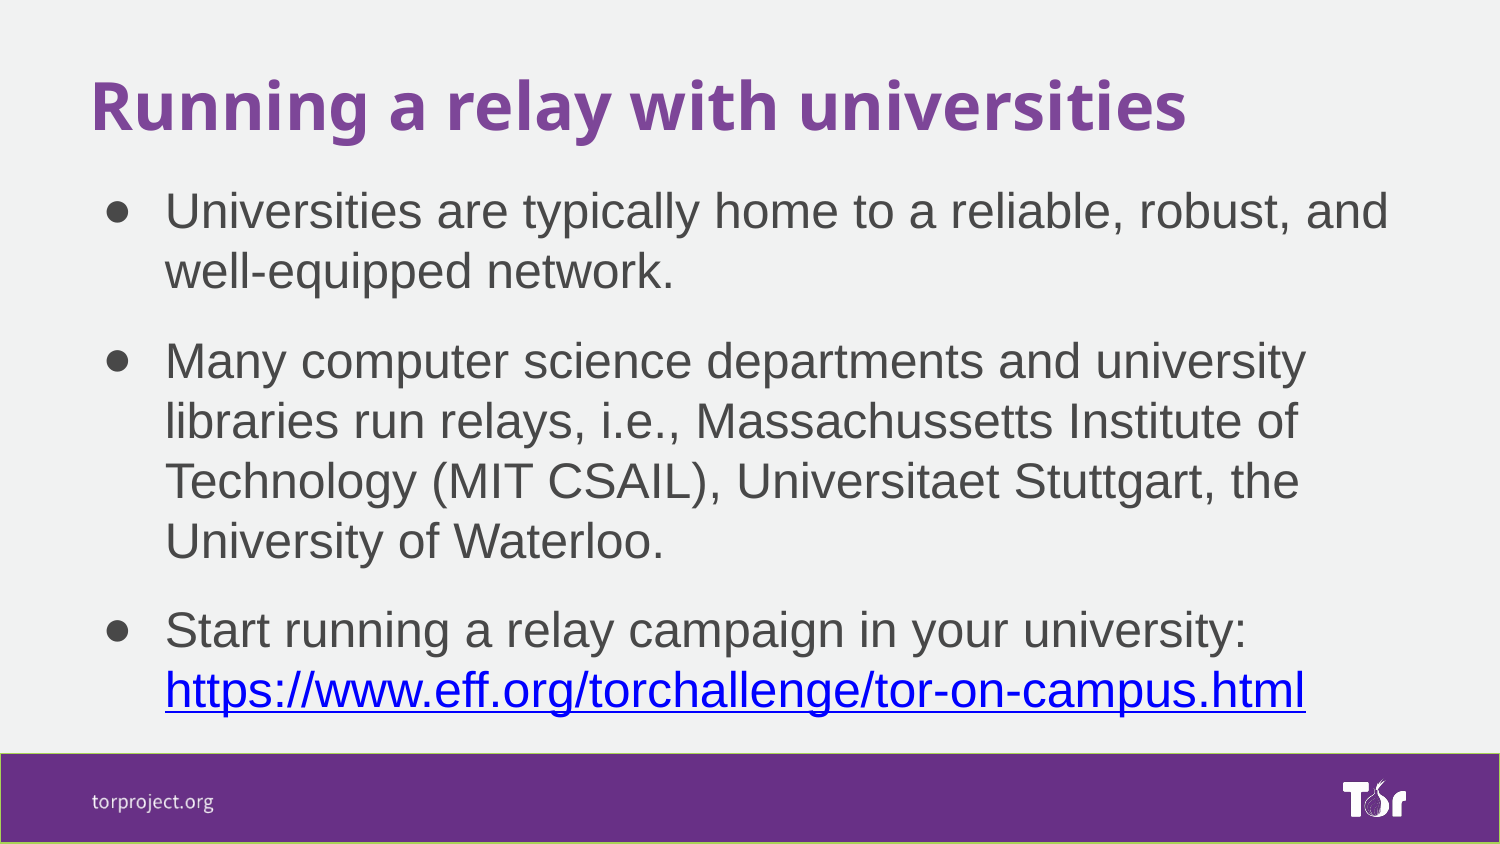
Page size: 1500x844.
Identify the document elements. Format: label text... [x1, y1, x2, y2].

text_box Running a relay with universities [75, 33, 1425, 171]
text_box Universities are typically home to a reliable, robust, and well-equipped network. Many computer science departments and university libraries run relays, i.e., Massachussetts Institute of Technology (MIT CSAIL), Universitaet Stuttgart, the University of Waterloo. Start running a relay campaign in your university: https://www.eff.org/torchallenge/tor-on-campus.html [75, 171, 1425, 728]
picture [75, 780, 604, 821]
picture [1343, 778, 1406, 817]
